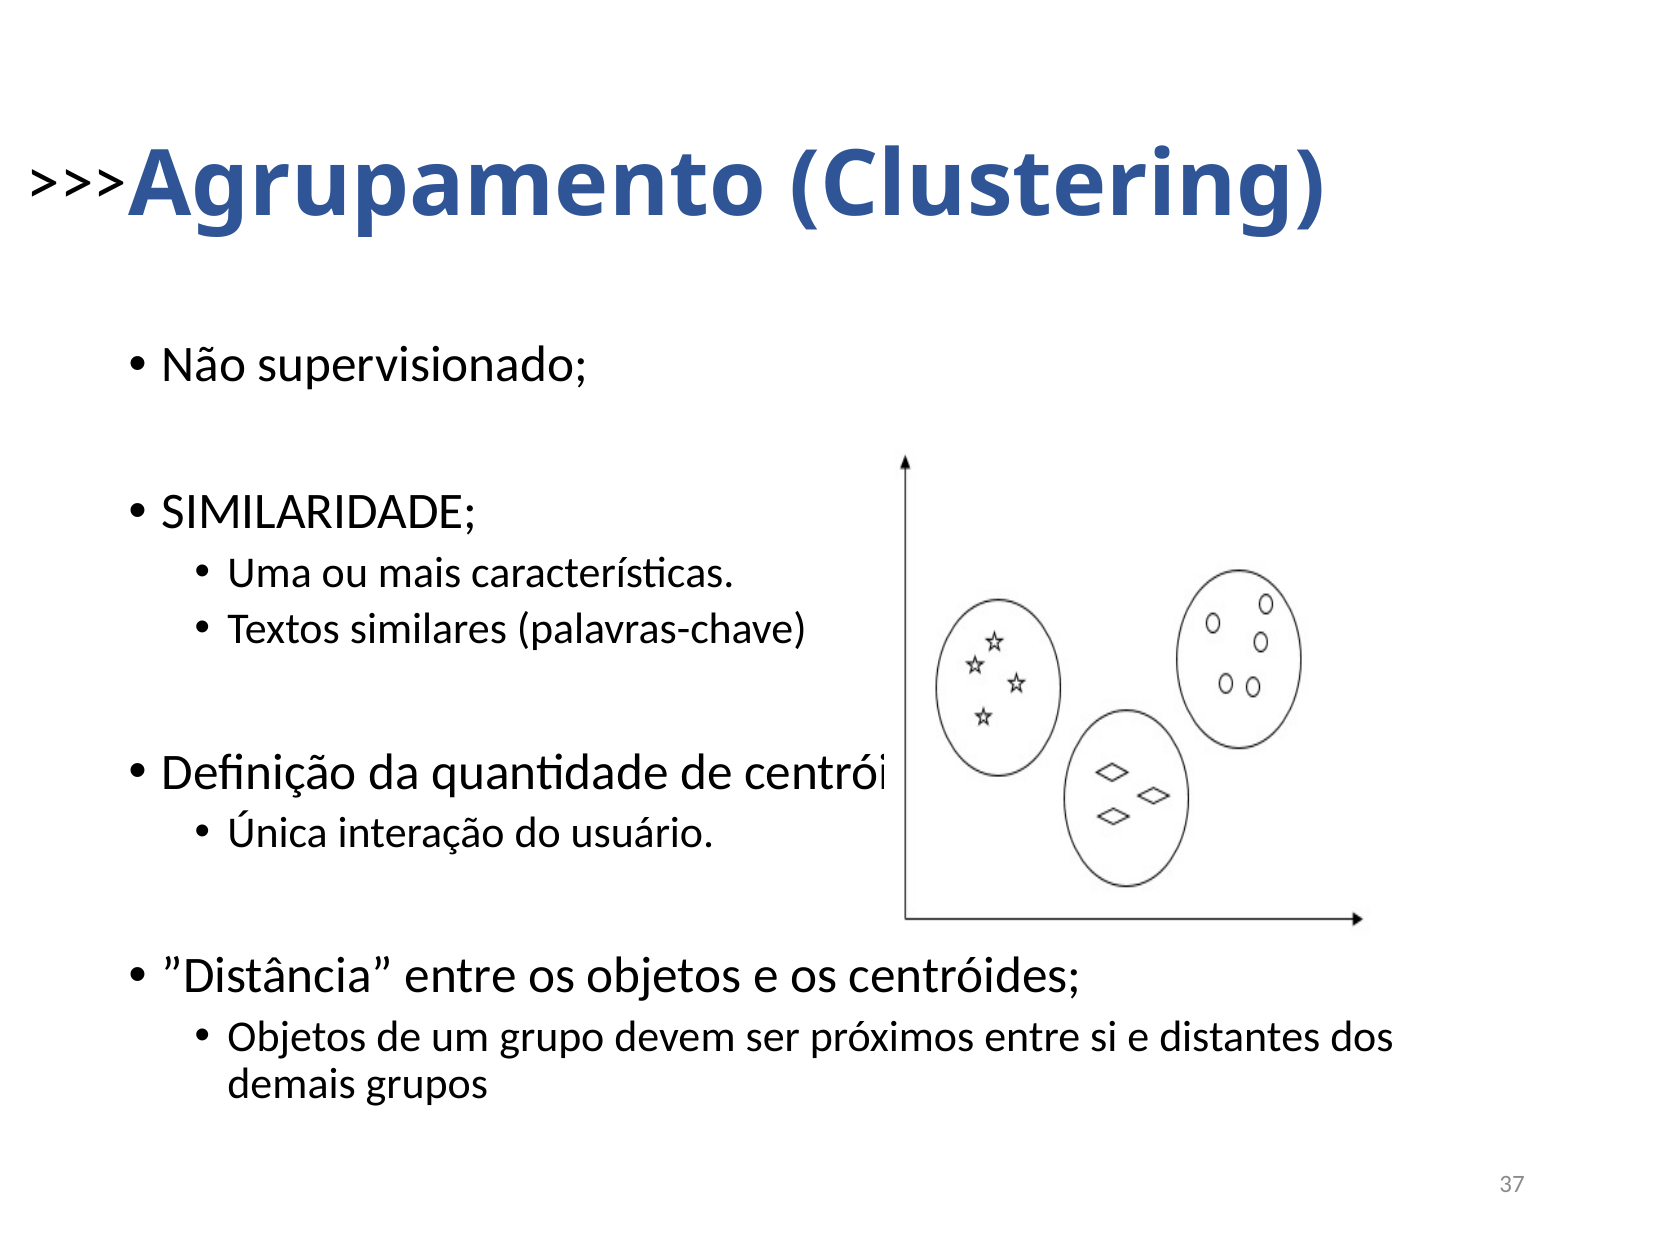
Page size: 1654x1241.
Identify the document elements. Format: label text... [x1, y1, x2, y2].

slide_number 18 [1167, 1149, 1540, 1216]
title Agrupamento (Clustering) [113, 65, 1540, 306]
picture [884, 437, 1387, 953]
list Não supervisionado; SIMILARIDADE; Uma ou mais características. Textos similares (palavras-chave) Definição da quantidade de centróides; Única interação do usuário. ”Distância” entre os objetos e os centróides; Objetos de um grupo devem ser próximos entre si e distantes dos demais grupos [113, 330, 1540, 1117]
